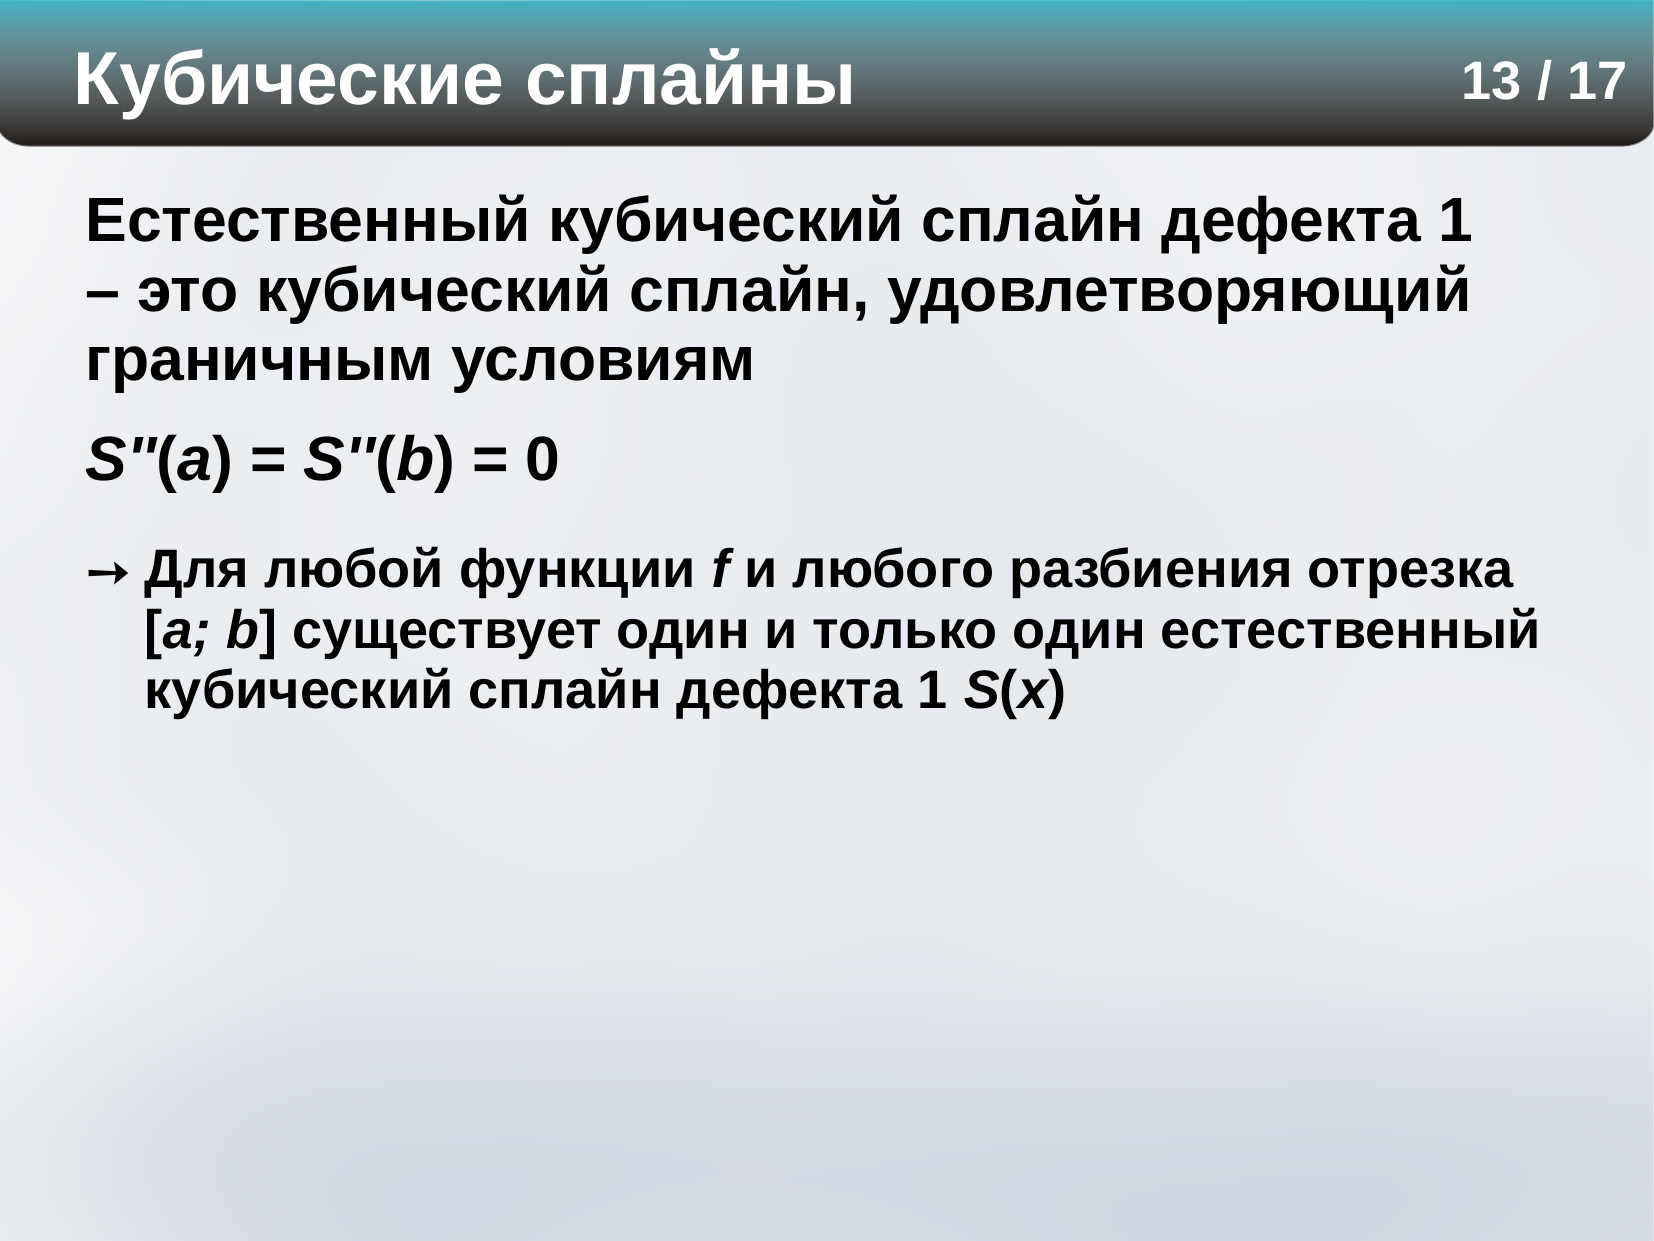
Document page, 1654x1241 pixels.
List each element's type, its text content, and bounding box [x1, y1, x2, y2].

picture [0, 0, 1654, 1241]
text_box Кубические сплайны [59, 29, 1359, 129]
text_box Естественный кубический сплайн дефекта 1 – это кубический сплайн, удовлетворяющий граничным условиям S''(a) = S''(b) = 0 [70, 177, 1506, 501]
text_box <номер> / 17 [1446, 42, 1654, 119]
text_box Для любой функции f и любого разбиения отрезка [a; b] существует один и только один естественный кубический сплайн дефекта 1 S(x) [70, 531, 1577, 739]
